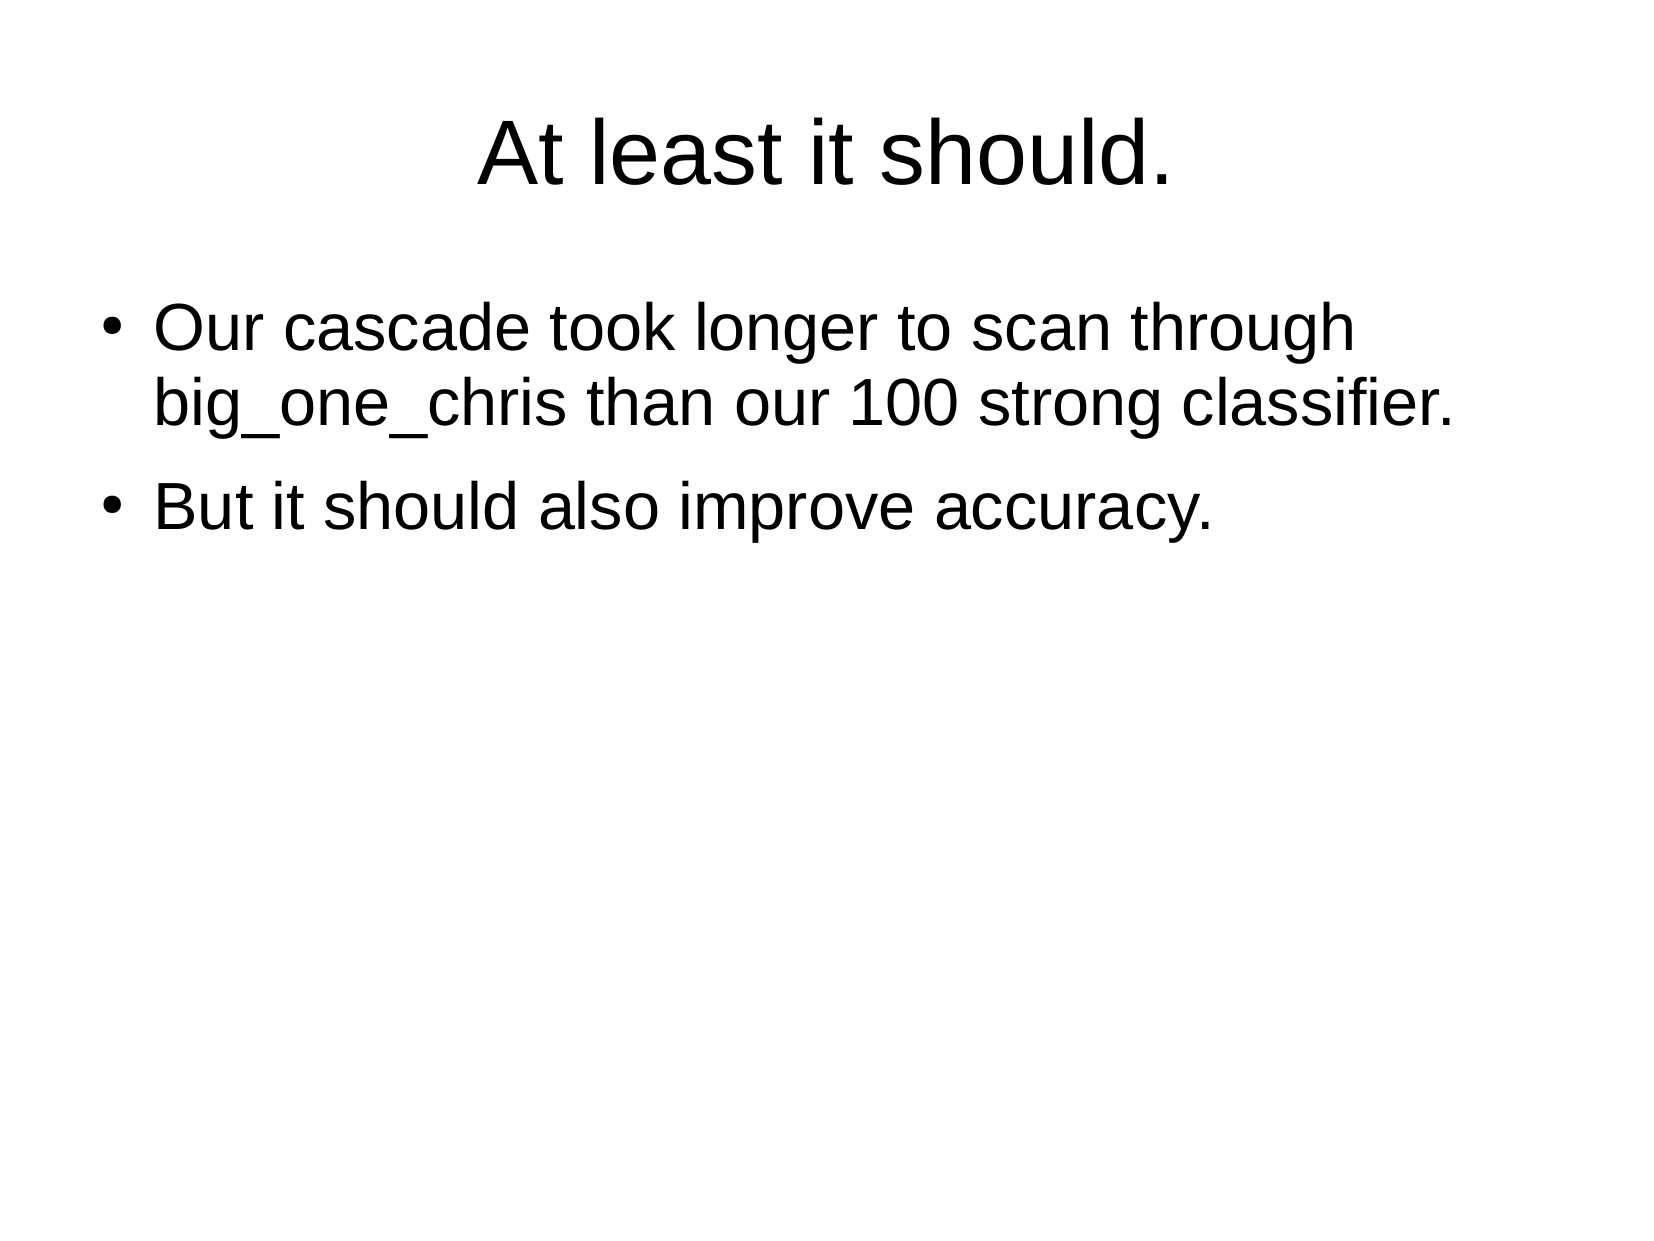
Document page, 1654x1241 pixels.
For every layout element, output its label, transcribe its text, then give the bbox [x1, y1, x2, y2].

title At least it should. [82, 49, 1571, 257]
list Our cascade took longer to scan through big_one_chris than our 100 strong classifier. But it should also improve accuracy. [82, 290, 1538, 1010]
